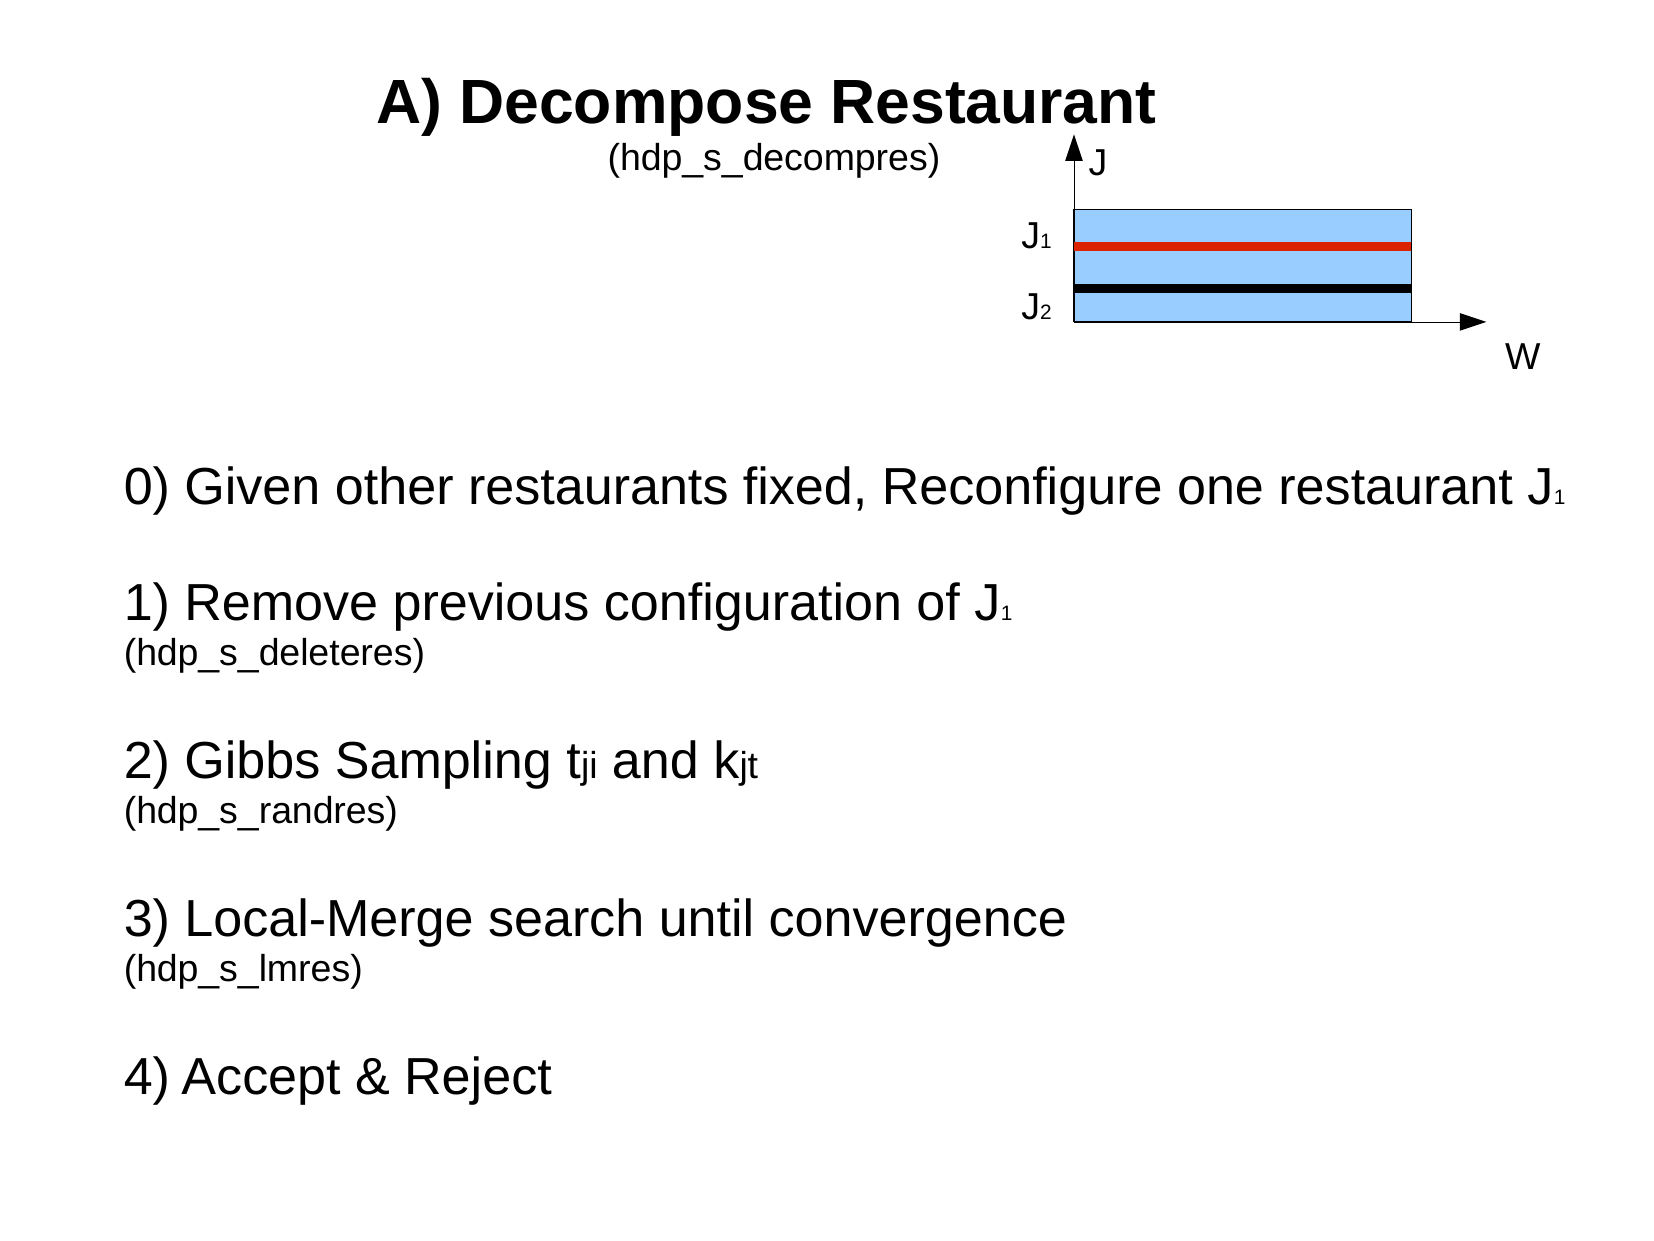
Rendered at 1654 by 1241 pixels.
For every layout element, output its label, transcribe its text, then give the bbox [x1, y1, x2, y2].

text_box [1082, 293, 1412, 322]
text_box J2 [1006, 278, 1082, 336]
text_box [1075, 209, 1412, 284]
text_box W [1490, 327, 1566, 413]
text_box 0) Given other restaurants fixed, Reconfigure one restaurant J1 1) Remove previous configuration of J1 (hdp_s_deleteres) 2) Gibbs Sampling tji and kjt (hdp_s_randres) 3) Local-Merge search until convergence (hdp_s_lmres) 4) Accept & Reject [108, 450, 1654, 1113]
text_box J1 [1006, 207, 1082, 265]
text_box A) Decompose Restaurant (hdp_s_decompres) [361, 59, 1187, 186]
text_box J [1073, 134, 1149, 192]
